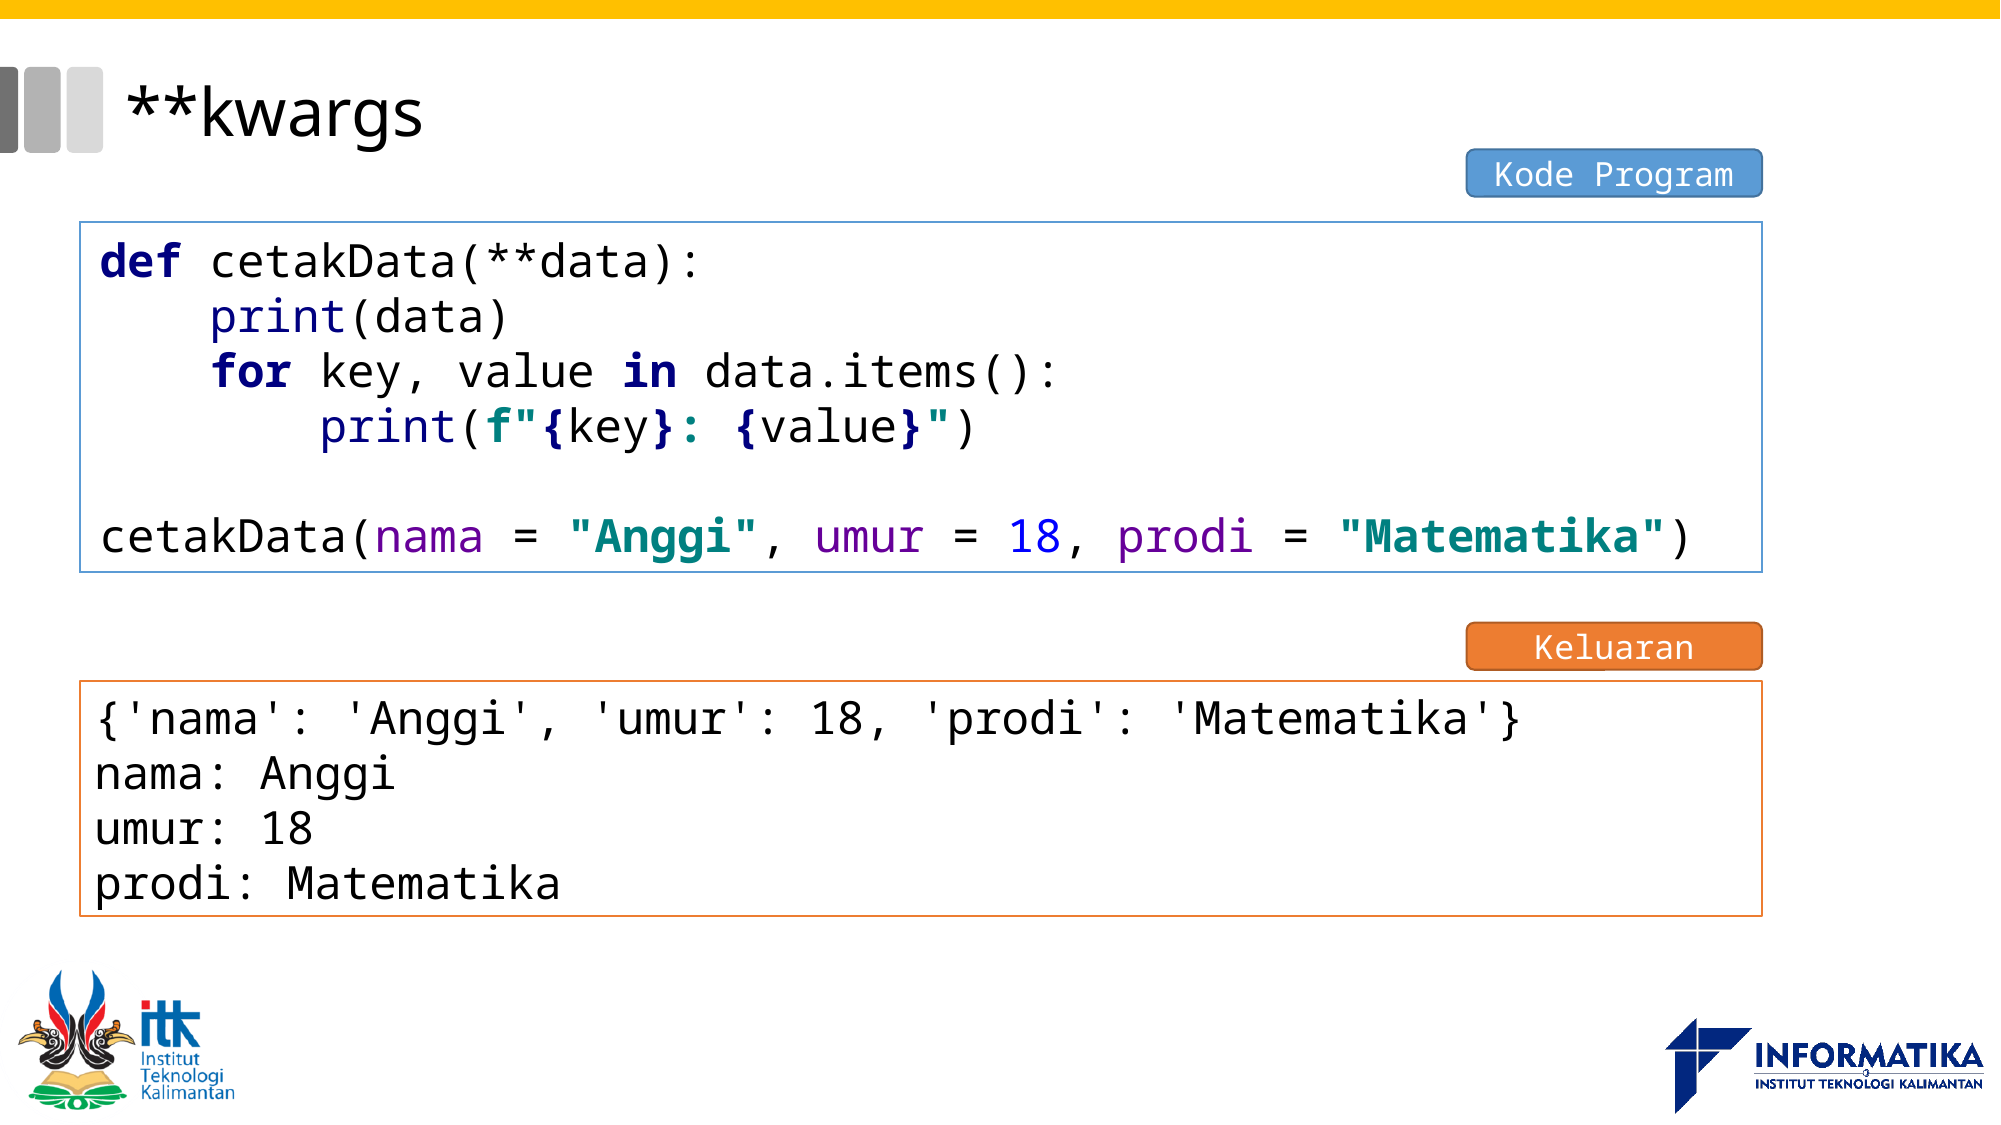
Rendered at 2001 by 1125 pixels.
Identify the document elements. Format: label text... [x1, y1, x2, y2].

picture [1664, 1017, 1984, 1114]
text_box def cetakData(**data): print(data) for key, value in data.items(): print(f"{key}: {value}") cetakData(nama = "Anggi", umur = 18, prodi = "Matematika") [79, 221, 1763, 572]
text_box [0, 0, 2000, 19]
text_box Keluaran [1466, 622, 1763, 670]
text_box {'nama': 'Anggi', 'umur': 18, 'prodi': 'Matematika'} nama: Anggi umur: 18 prodi: Matematika [79, 681, 1763, 916]
text_box Kode Program [1466, 149, 1763, 197]
picture [0, 935, 253, 1125]
title **kwargs [105, 59, 1831, 277]
